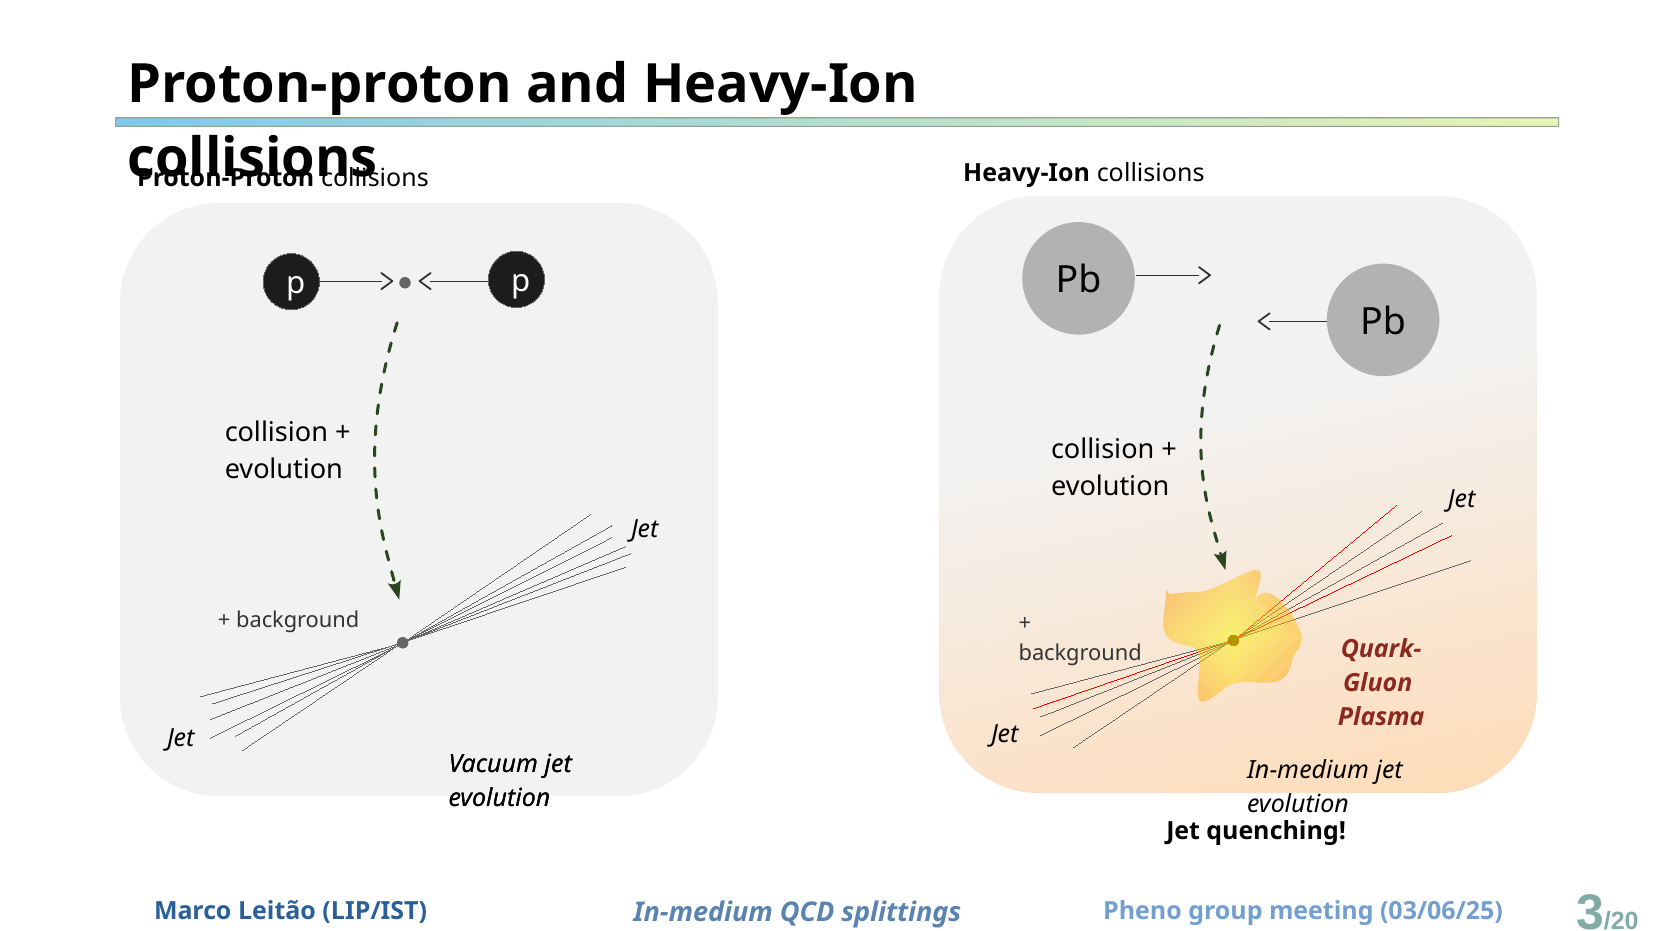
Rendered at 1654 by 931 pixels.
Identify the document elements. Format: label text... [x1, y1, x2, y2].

text_box Jet quenching! [1151, 805, 1364, 866]
text_box Jet [976, 708, 1108, 760]
text_box [115, 117, 1560, 127]
text_box In-medium jet evolution [1232, 744, 1526, 820]
text_box Heavy-Ion collisions [948, 147, 1314, 196]
text_box Marco Leitão (LIP/IST) [0, 885, 487, 931]
text_box Jet [152, 712, 407, 787]
text_box p [263, 253, 320, 310]
text_box collision + evolution [210, 405, 420, 487]
text_box Proton-proton and Heavy-Ion collisions [112, 37, 1113, 183]
text_box collision + evolution [1036, 422, 1247, 503]
text_box p [488, 251, 545, 308]
text_box 3/20 [1541, 876, 1654, 931]
text_box Proton-Proton collisions [122, 152, 487, 201]
text_box Jet [1433, 473, 1565, 525]
text_box In-medium QCD splittings [487, 885, 994, 931]
text_box Pb [1326, 263, 1440, 377]
text_box Pheno group meeting (03/06/25) [994, 885, 1541, 931]
text_box Vacuum jet evolution [433, 738, 688, 813]
text_box + background [1003, 600, 1168, 675]
text_box [939, 195, 1537, 794]
text_box Pb [1022, 222, 1135, 335]
text_box Jet [616, 503, 684, 578]
text_box [120, 203, 718, 797]
text_box Quark-Gluon Plasma [1296, 623, 1466, 699]
text_box + background [203, 597, 377, 644]
